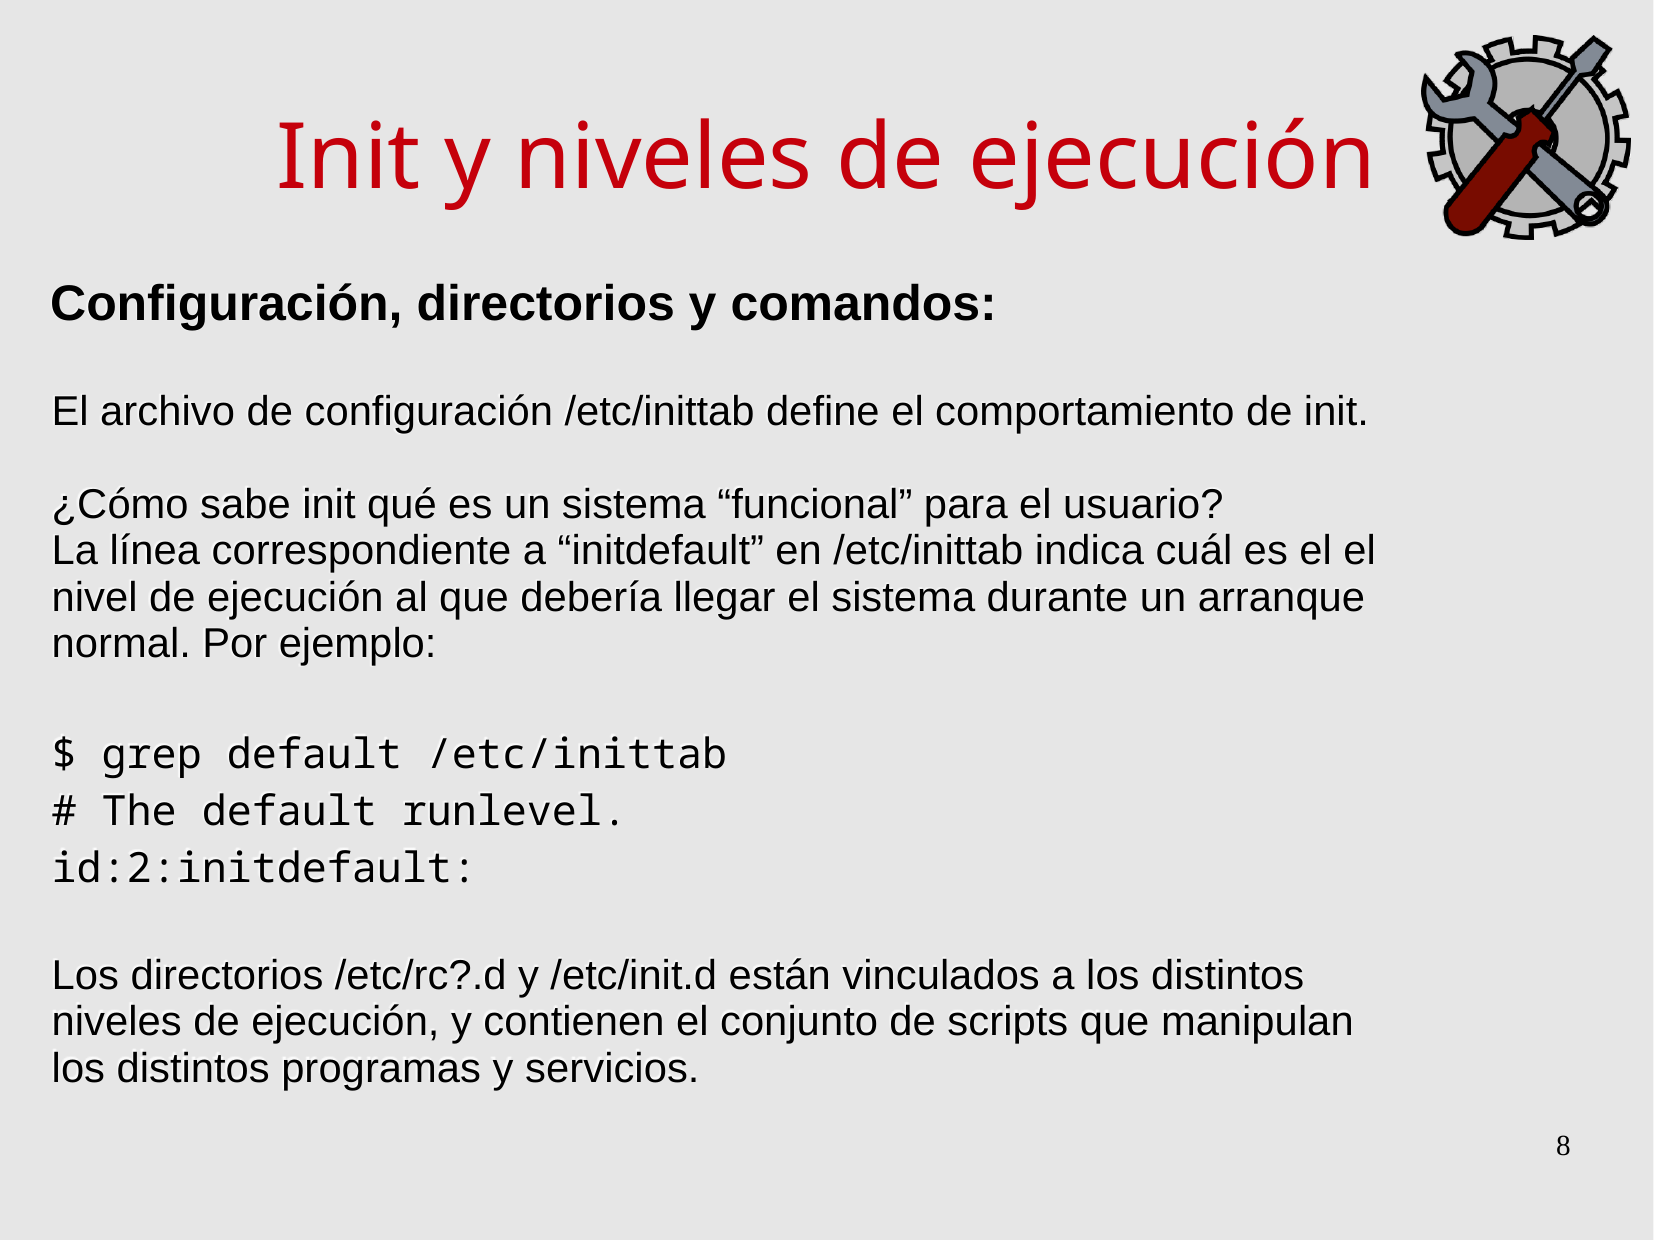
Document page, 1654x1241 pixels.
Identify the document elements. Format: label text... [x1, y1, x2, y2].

title Init y niveles de ejecución [82, 49, 1571, 257]
text_box El archivo de configuración /etc/inittab define el comportamiento de init. ¿Cómo sabe init qué es un sistema “funcional” para el usuario? La línea correspondiente a “initdefault” en /etc/inittab indica cuál es el el nivel de ejecución al que debería llegar el sistema durante un arranque normal. Por ejemplo: $ grep default /etc/inittab # The default runlevel. id:2:initdefault: Los directorios /etc/rc?.d y /etc/init.d están vinculados a los distintos niveles de ejecución, y contienen el conjunto de scripts que manipulan los distintos programas y servicios. [36, 380, 1403, 1051]
text_box Configuración, directorios y comandos: [35, 267, 1027, 339]
picture [1421, 35, 1631, 240]
